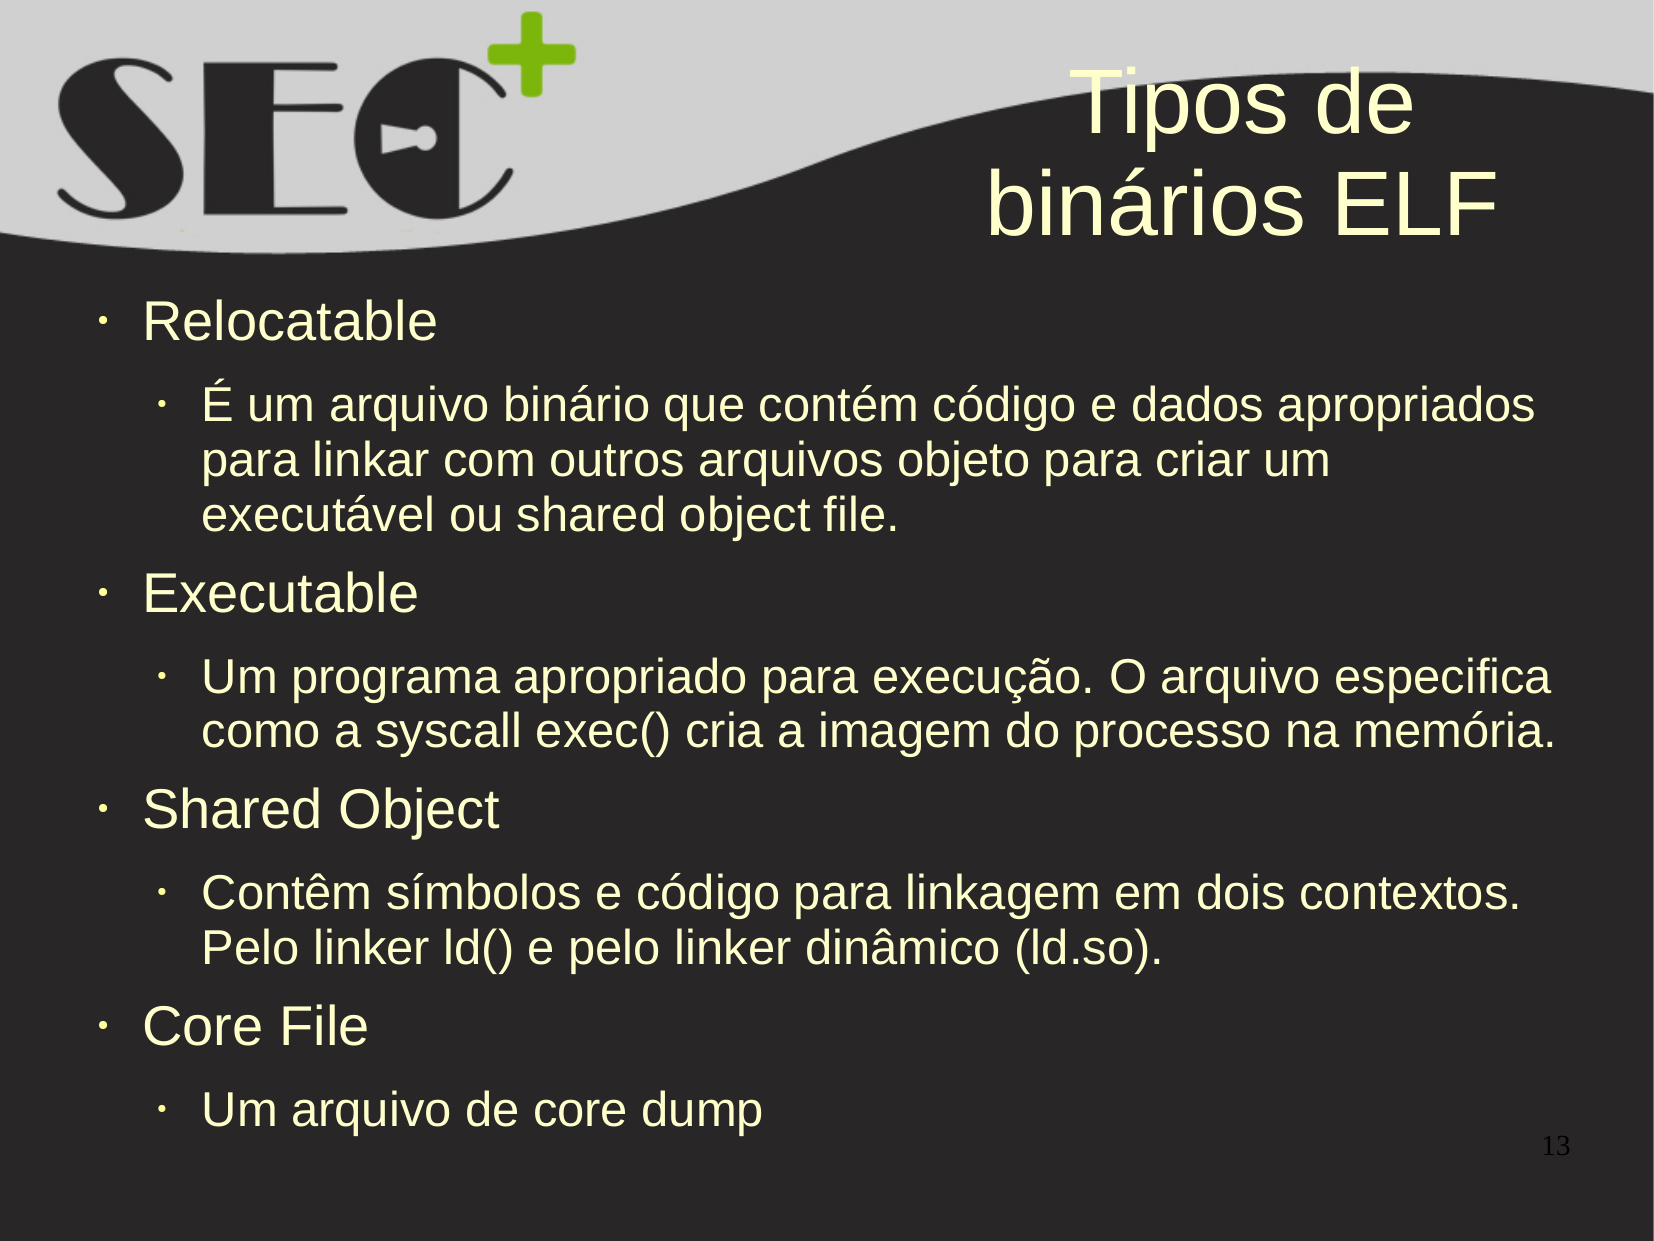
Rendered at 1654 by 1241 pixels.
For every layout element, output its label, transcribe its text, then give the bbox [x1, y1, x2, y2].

title Tipos de binários ELF [915, 49, 1571, 257]
picture [0, 0, 1654, 1241]
list Relocatable É um arquivo binário que contém código e dados apropriados para linkar com outros arquivos objeto para criar um executável ou shared object file. Executable Um programa apropriado para execução. O arquivo especifica como a syscall exec() cria a imagem do processo na memória. Shared Object Contêm símbolos e código para linkagem em dois contextos. Pelo linker ld() e pelo linker dinâmico (ld.so). Core File Um arquivo de core dump [82, 290, 1571, 1186]
